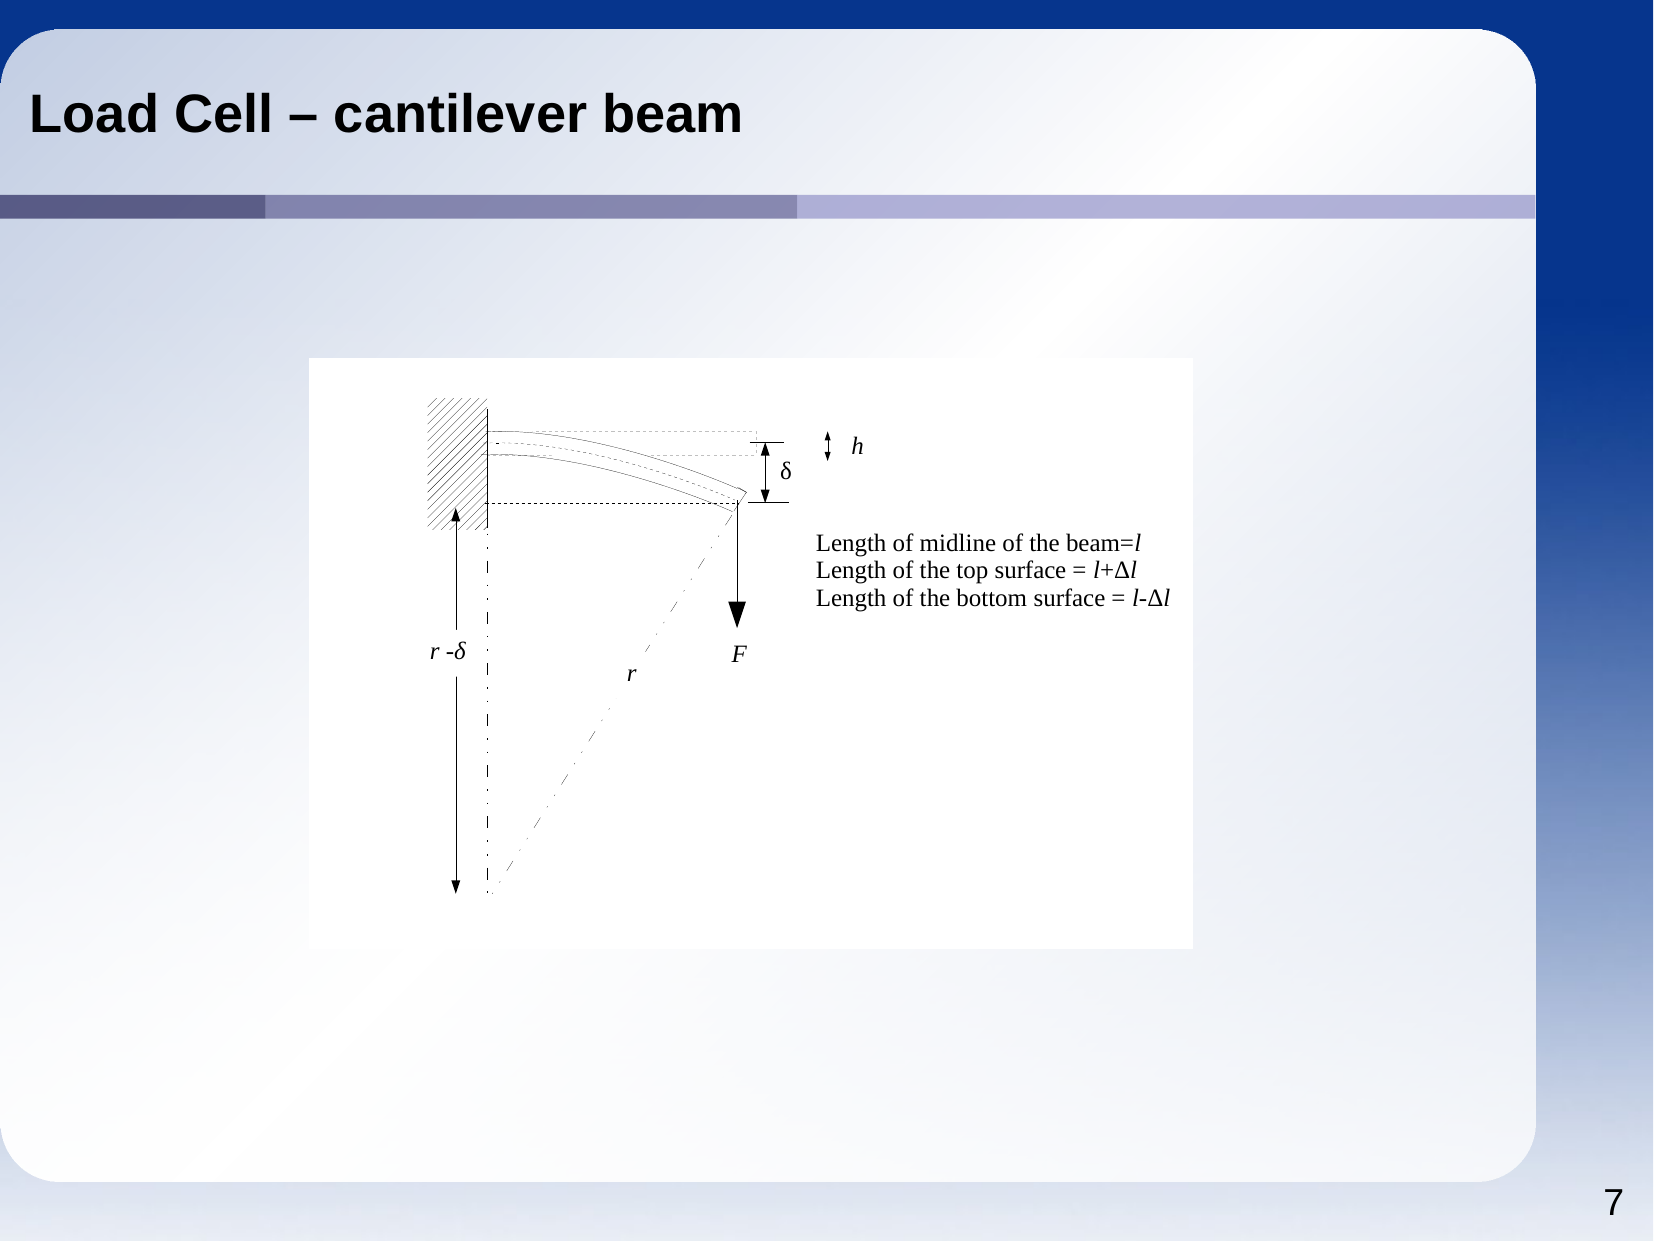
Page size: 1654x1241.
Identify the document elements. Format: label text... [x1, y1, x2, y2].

chart [308, 357, 1194, 949]
title Load Cell – cantilever beam [29, 49, 1506, 178]
picture [0, 0, 1654, 1241]
